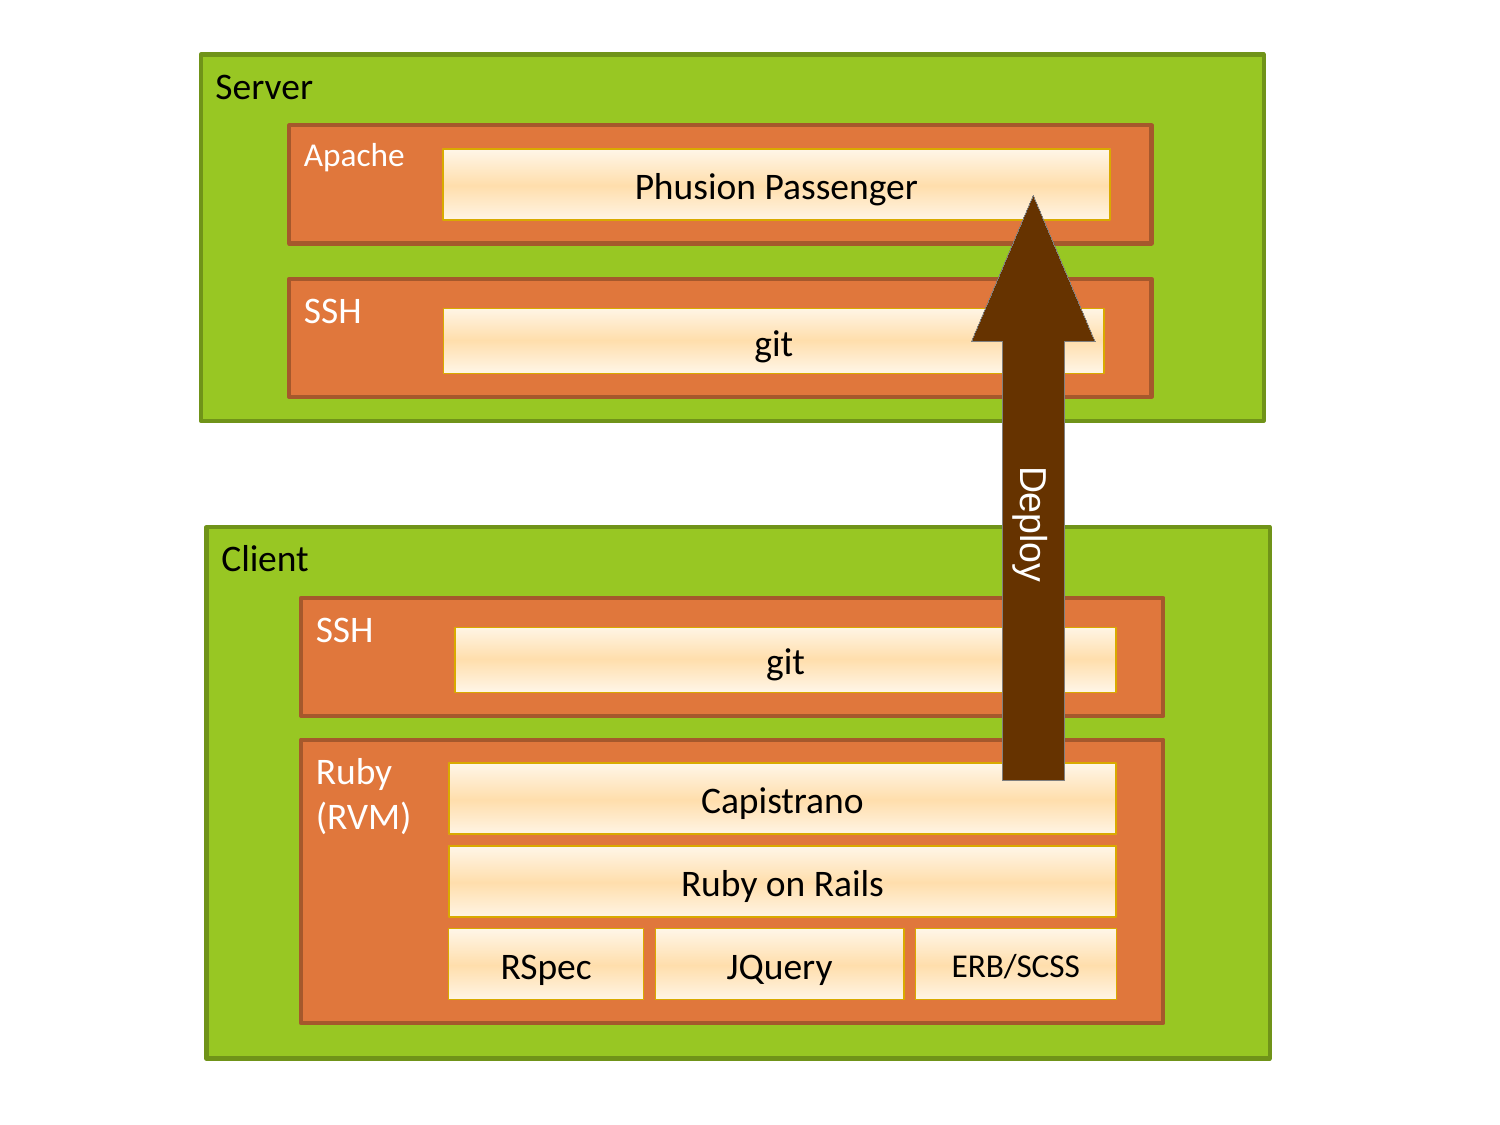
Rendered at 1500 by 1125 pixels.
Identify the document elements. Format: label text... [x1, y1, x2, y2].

text_box Client [206, 527, 1270, 1059]
text_box Phusion Passenger [442, 148, 1111, 220]
text_box Ruby (RVM) [301, 739, 1164, 1024]
text_box SSH [289, 278, 1002, 397]
text_box SSH [301, 597, 1002, 716]
text_box Ruby on Rails [448, 845, 1117, 917]
text_box Apache [289, 125, 1152, 244]
text_box git [443, 308, 1002, 374]
text_box JQuery [655, 928, 904, 1000]
text_box git [1065, 308, 1105, 374]
text_box SSH [1065, 278, 1152, 397]
text_box git [1065, 627, 1117, 693]
text_box Capistrano [448, 763, 1117, 835]
text_box Deploy [971, 195, 1096, 781]
text_box ERB/SCSS [915, 928, 1117, 1000]
text_box Server [200, 54, 1264, 421]
text_box git [455, 627, 1002, 693]
text_box RSpec [448, 928, 644, 1000]
text_box SSH [1065, 597, 1164, 716]
